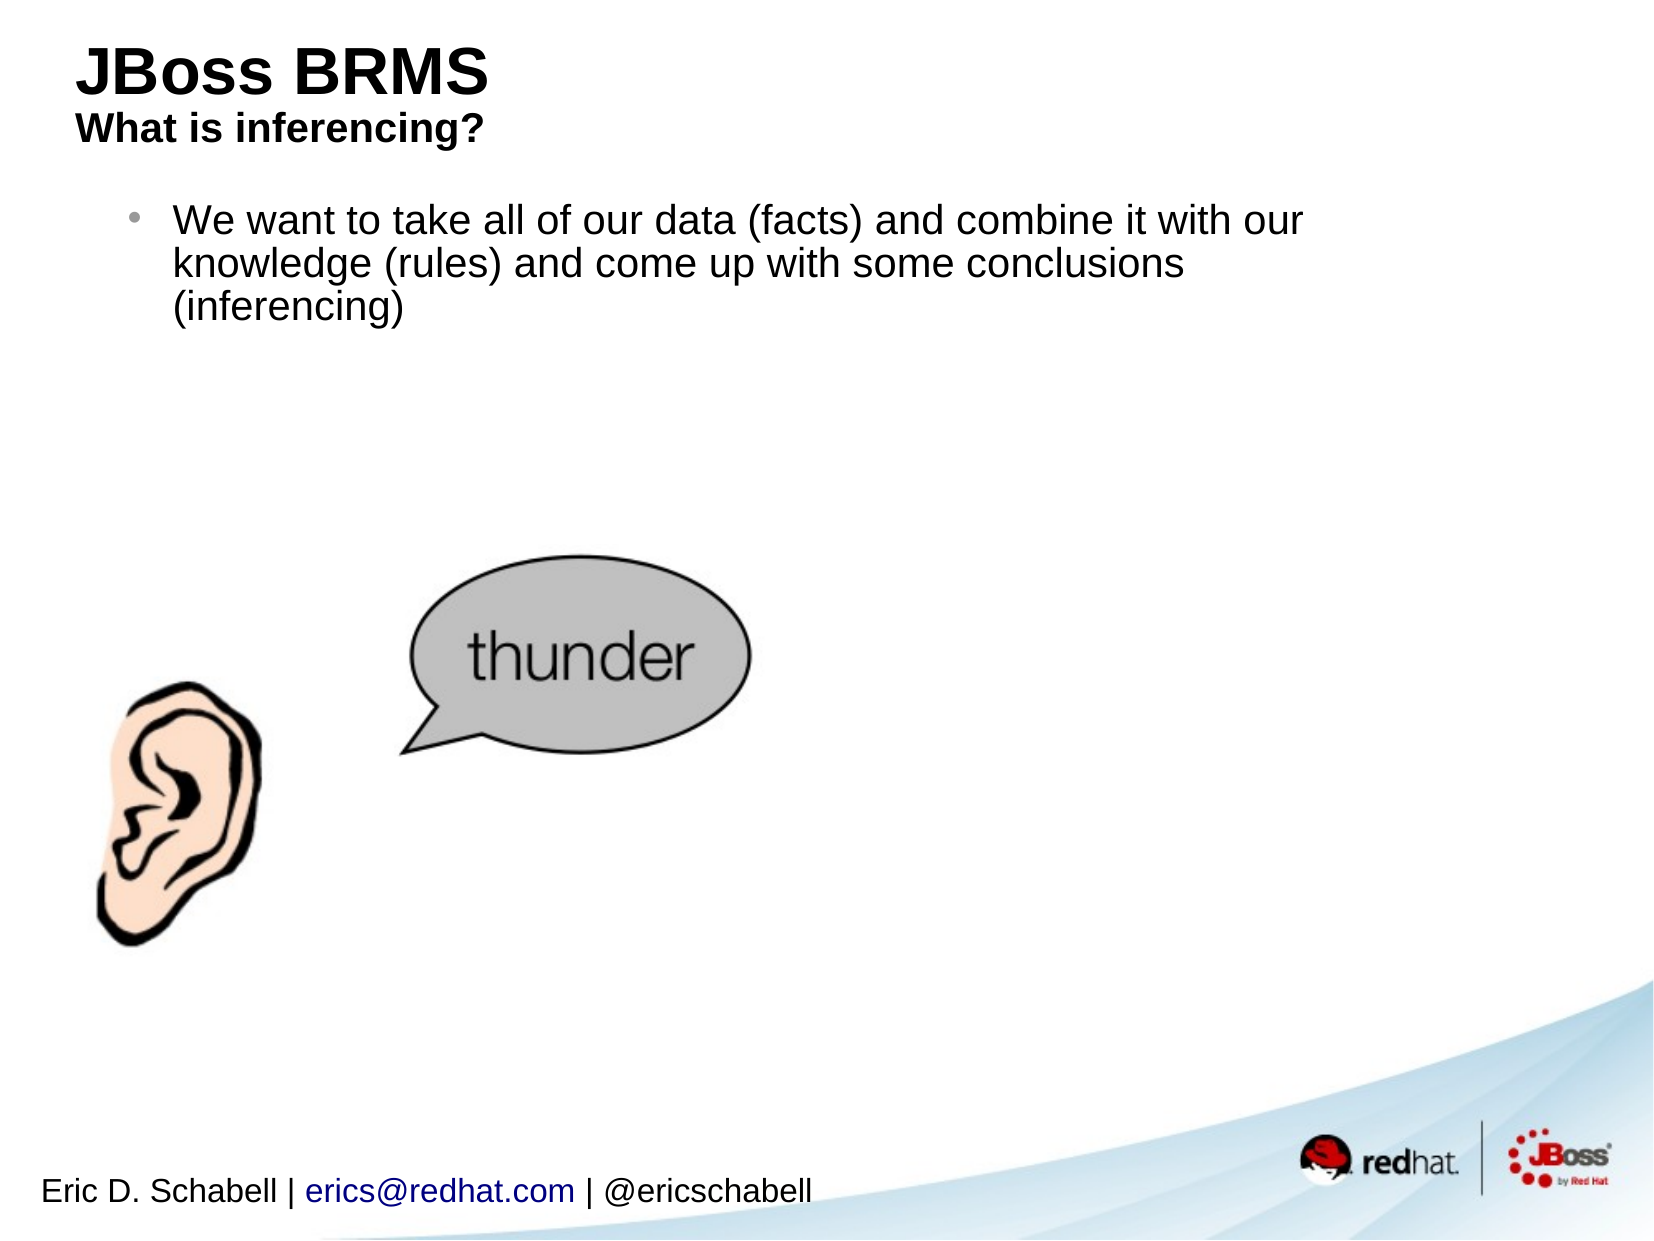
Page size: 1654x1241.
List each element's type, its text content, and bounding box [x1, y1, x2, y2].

list We want to take all of our data (facts) and combine it with our knowledge (rules) and come up with some conclusions (inferencing) [112, 200, 1388, 988]
title JBoss BRMS What is inferencing? [75, 36, 1388, 154]
picture [3, 0, 1654, 1240]
